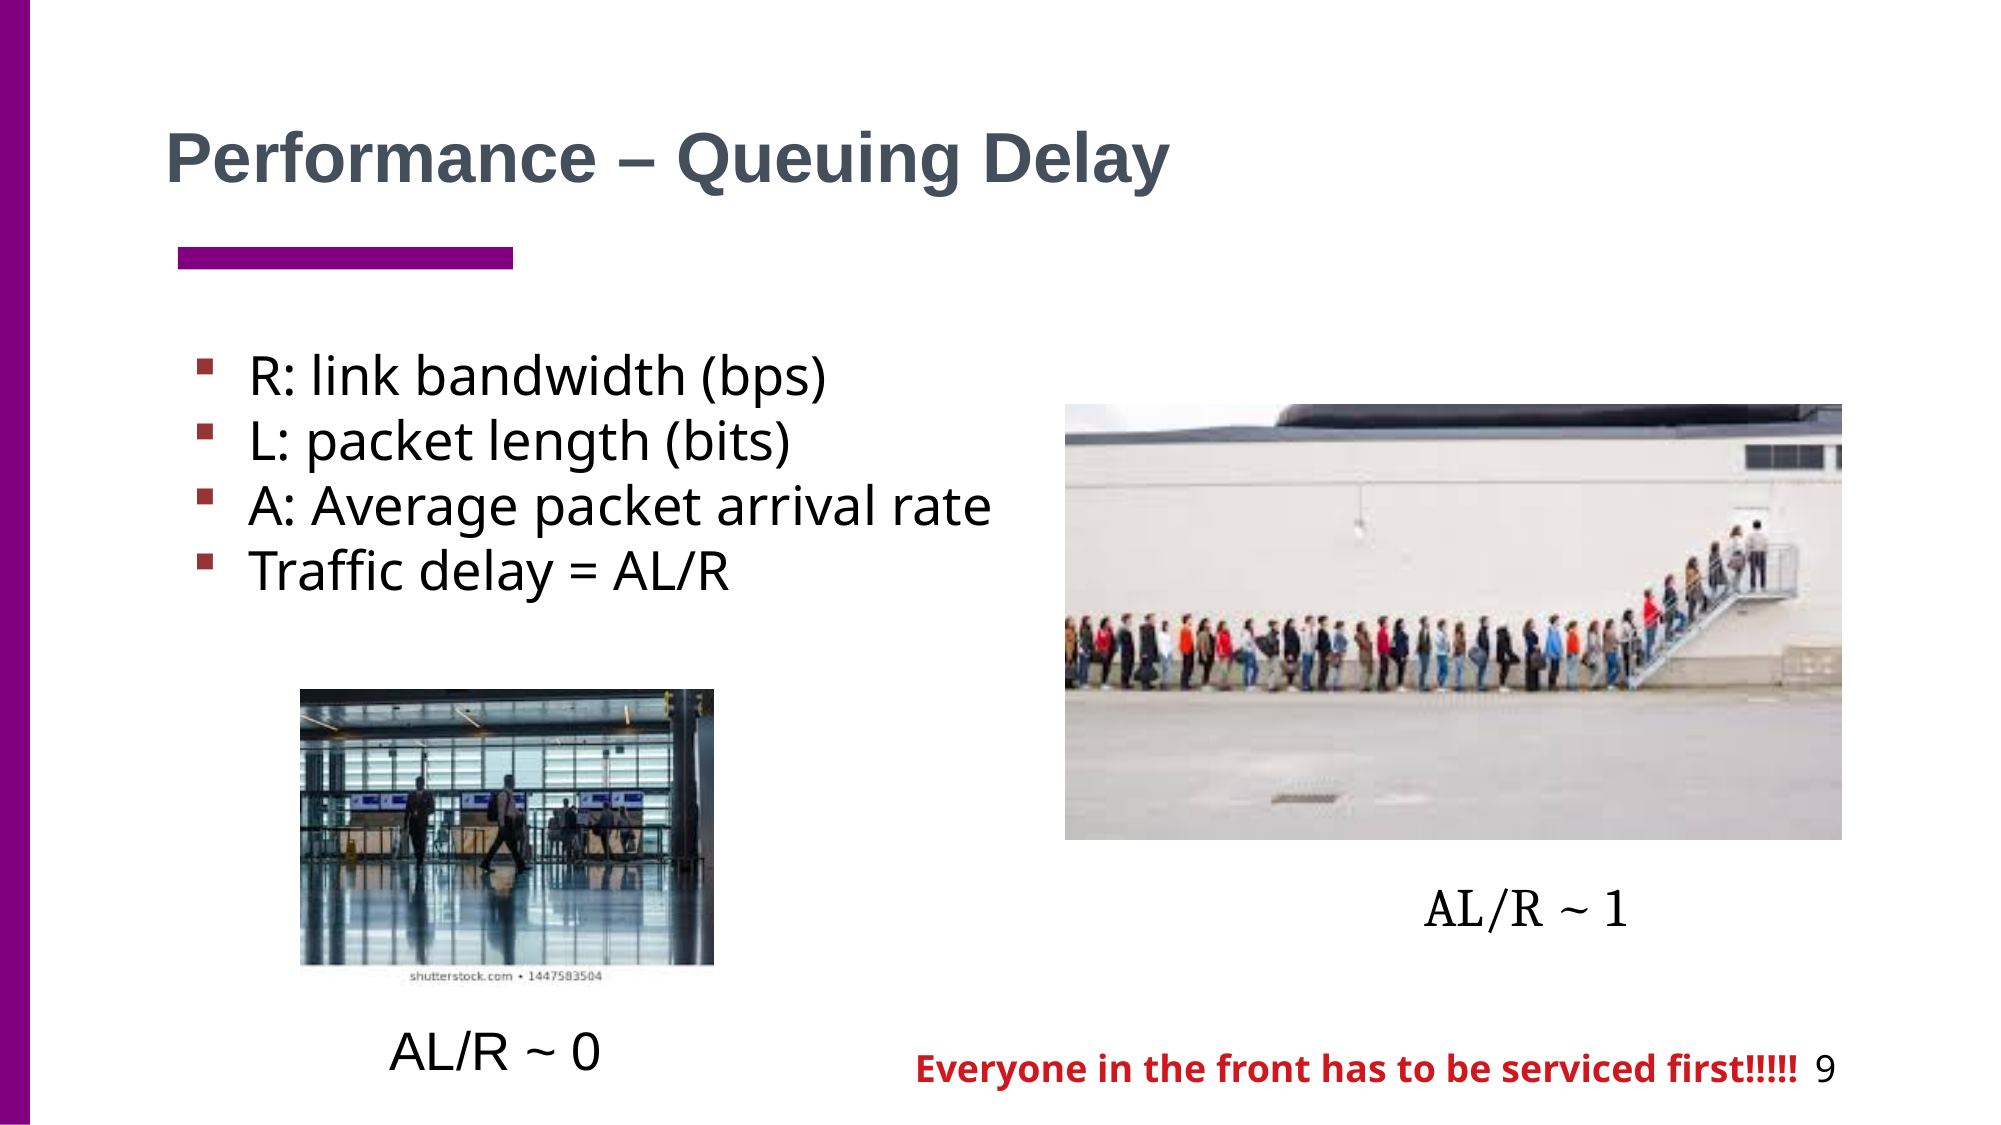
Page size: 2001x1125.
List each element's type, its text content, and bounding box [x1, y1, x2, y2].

text_box R: link bandwidth (bps) L: packet length (bits) A: Average packet arrival rate Traffic delay = AL/R [177, 326, 1875, 1050]
text_box Everyone in the front has to be serviced first!!!!! [900, 1035, 1787, 1095]
text_box Performance – Queuing Delay [151, 0, 1849, 212]
picture [300, 689, 714, 987]
text_box AL/R ~ 1 [1409, 870, 1666, 1011]
picture [1065, 404, 1842, 841]
text_box AL/R ~ 0 [375, 1014, 631, 1125]
